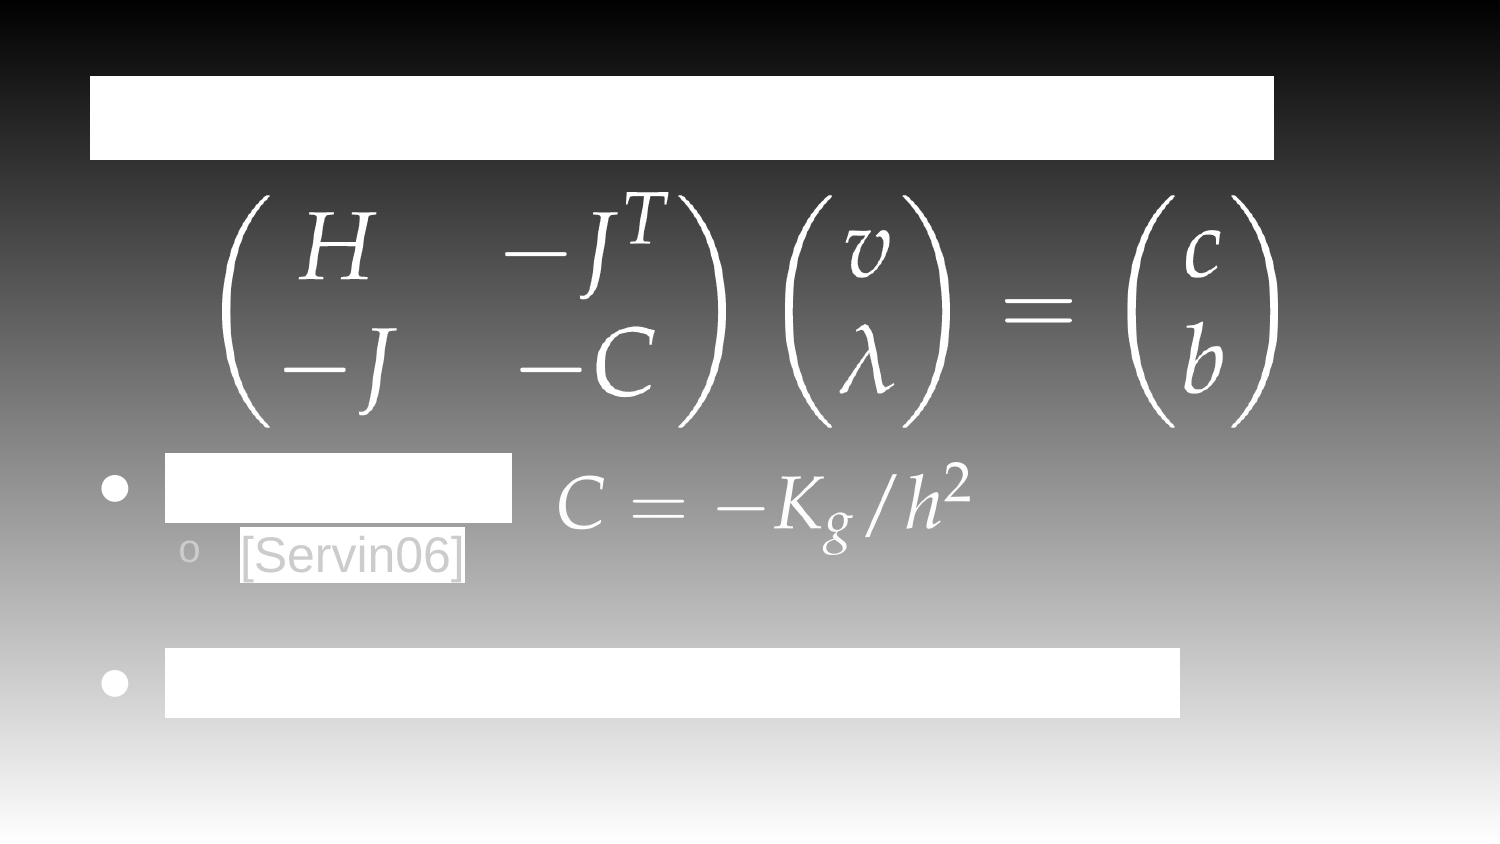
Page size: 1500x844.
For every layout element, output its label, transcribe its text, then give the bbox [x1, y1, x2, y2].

list Compliance: [Servin06] Constraints: same system with C = 0 [75, 432, 1425, 808]
title Elasticity: compliant KKT system [75, 33, 1425, 175]
picture [559, 462, 970, 555]
picture [222, 192, 1278, 428]
